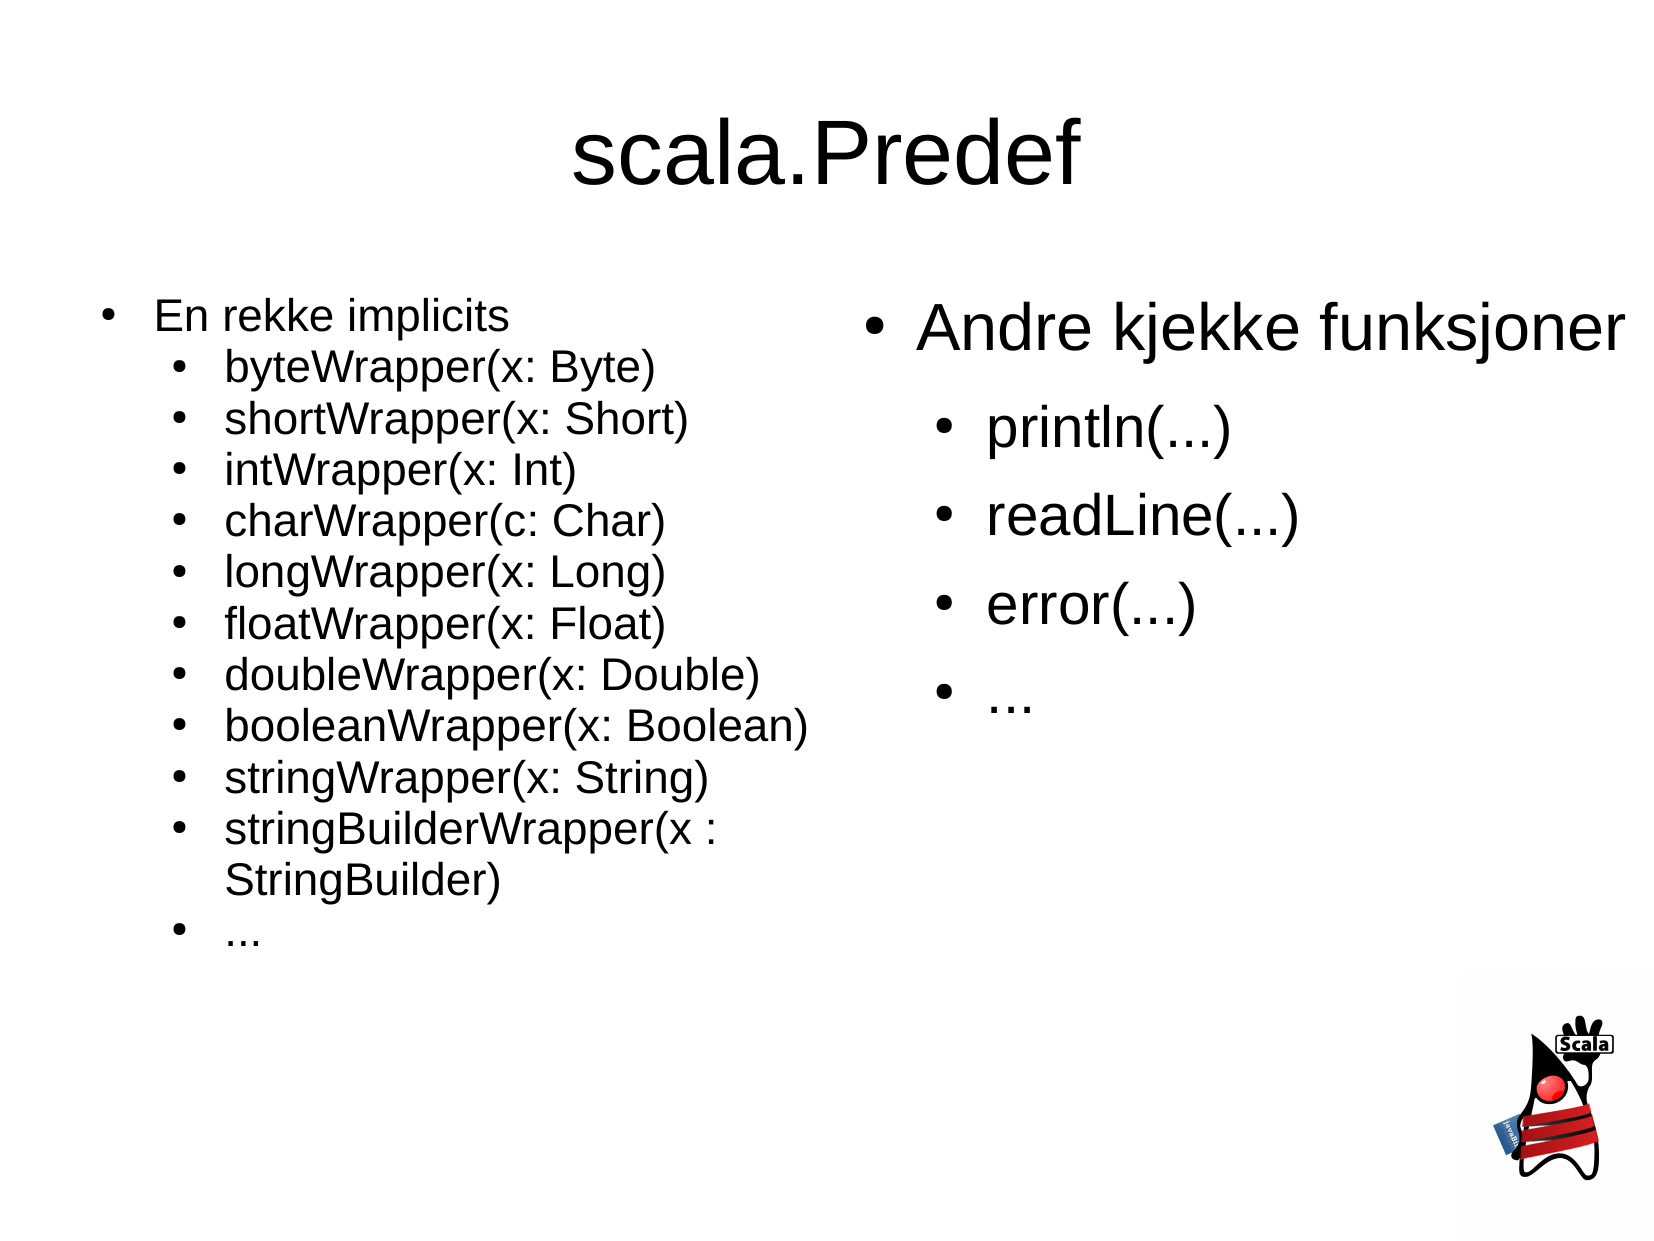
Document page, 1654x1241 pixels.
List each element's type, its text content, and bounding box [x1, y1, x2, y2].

list En rekke implicits byteWrapper(x: Byte) shortWrapper(x: Short) intWrapper(x: Int) charWrapper(c: Char) longWrapper(x: Long) floatWrapper(x: Float) doubleWrapper(x: Double) booleanWrapper(x: Boolean) stringWrapper(x: String) stringBuilderWrapper(x : StringBuilder) ... [82, 290, 826, 1109]
picture [1462, 969, 1654, 1241]
title scala.Predef [82, 49, 1571, 257]
list Andre kjekke funksjoner println(...) readLine(...) error(...) ... [845, 290, 1651, 1109]
